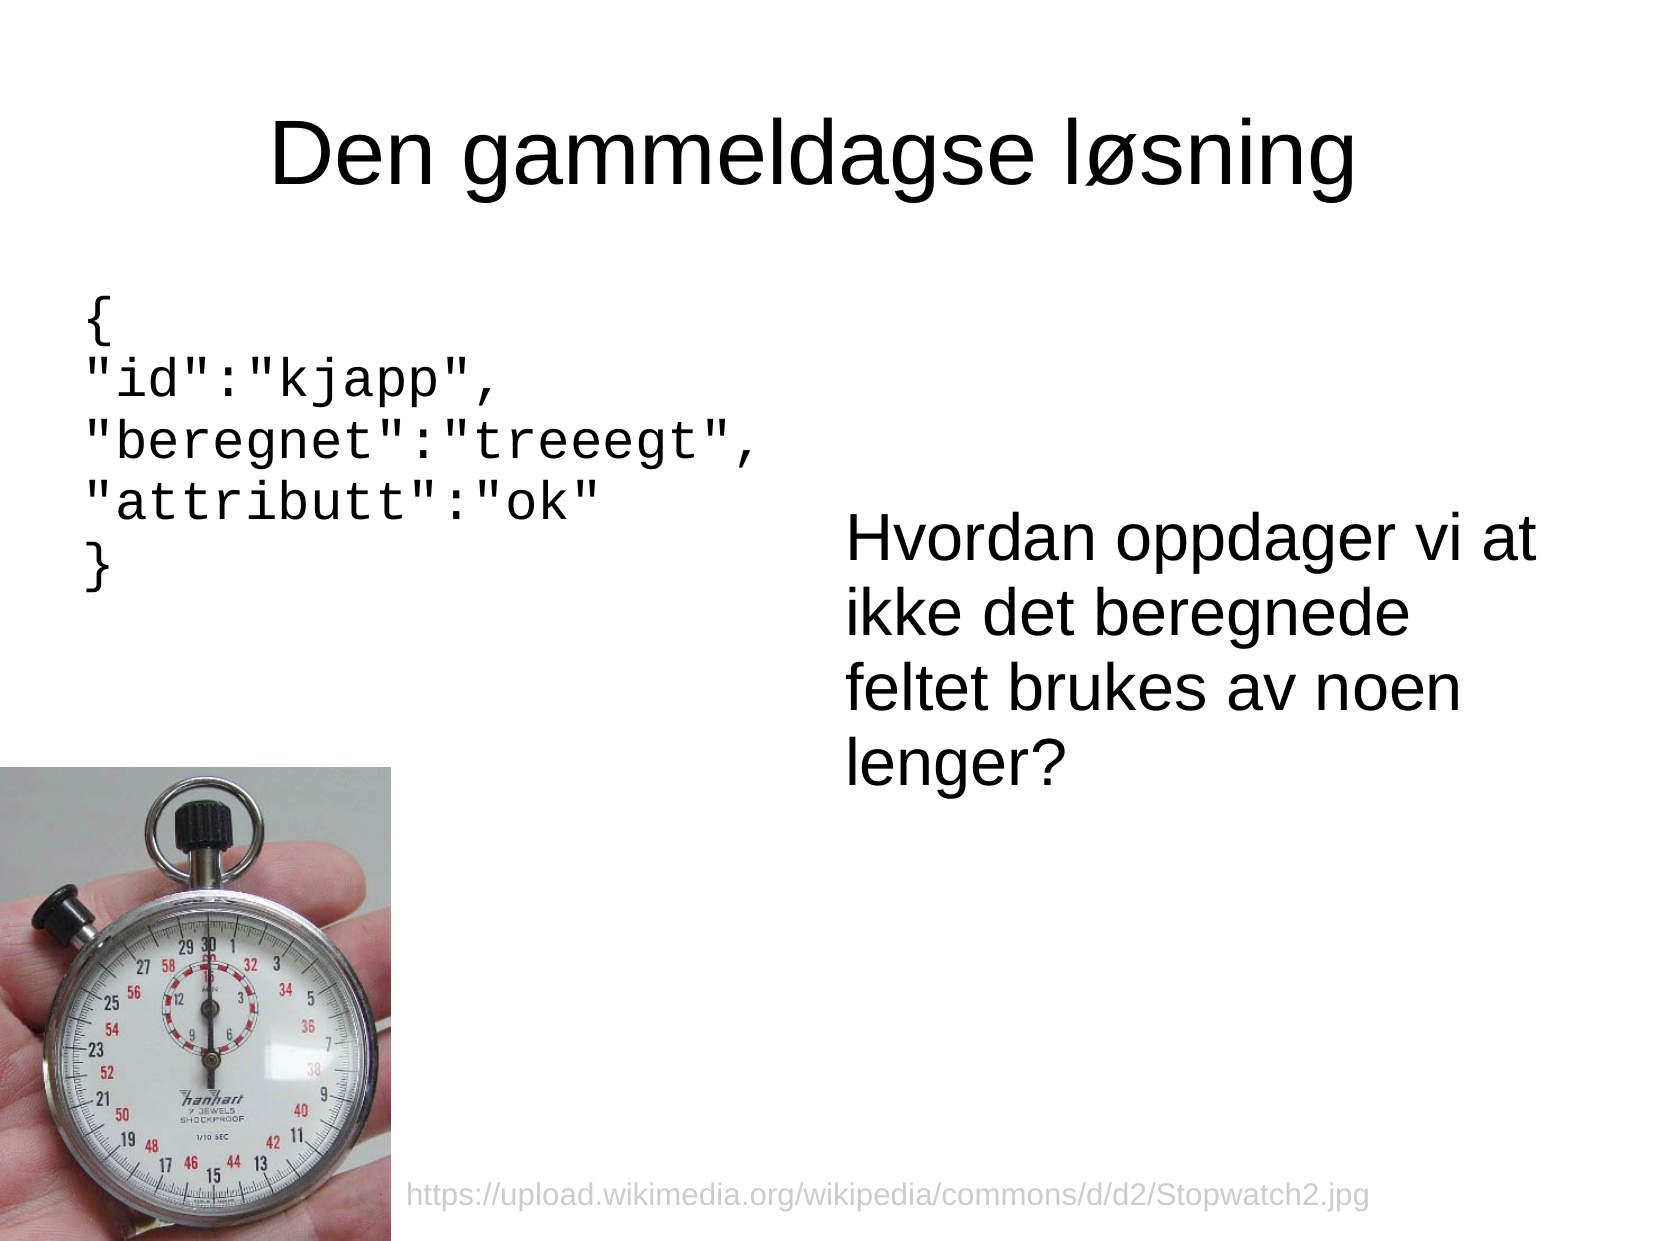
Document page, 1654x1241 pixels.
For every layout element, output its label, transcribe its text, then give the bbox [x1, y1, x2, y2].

text_box https://upload.wikimedia.org/wikipedia/commons/d/d2/Stopwatch2.jpg [391, 1169, 1571, 1227]
list Hvordan oppdager vi at ikke det beregnede feltet brukes av noen lenger? [845, 290, 1572, 1010]
picture [0, 767, 391, 1241]
list { "id":"kjapp", "beregnet":"treeegt", "attributt":"ok" } [82, 290, 809, 1010]
title Den gammeldagse løsning [82, 49, 1571, 257]
